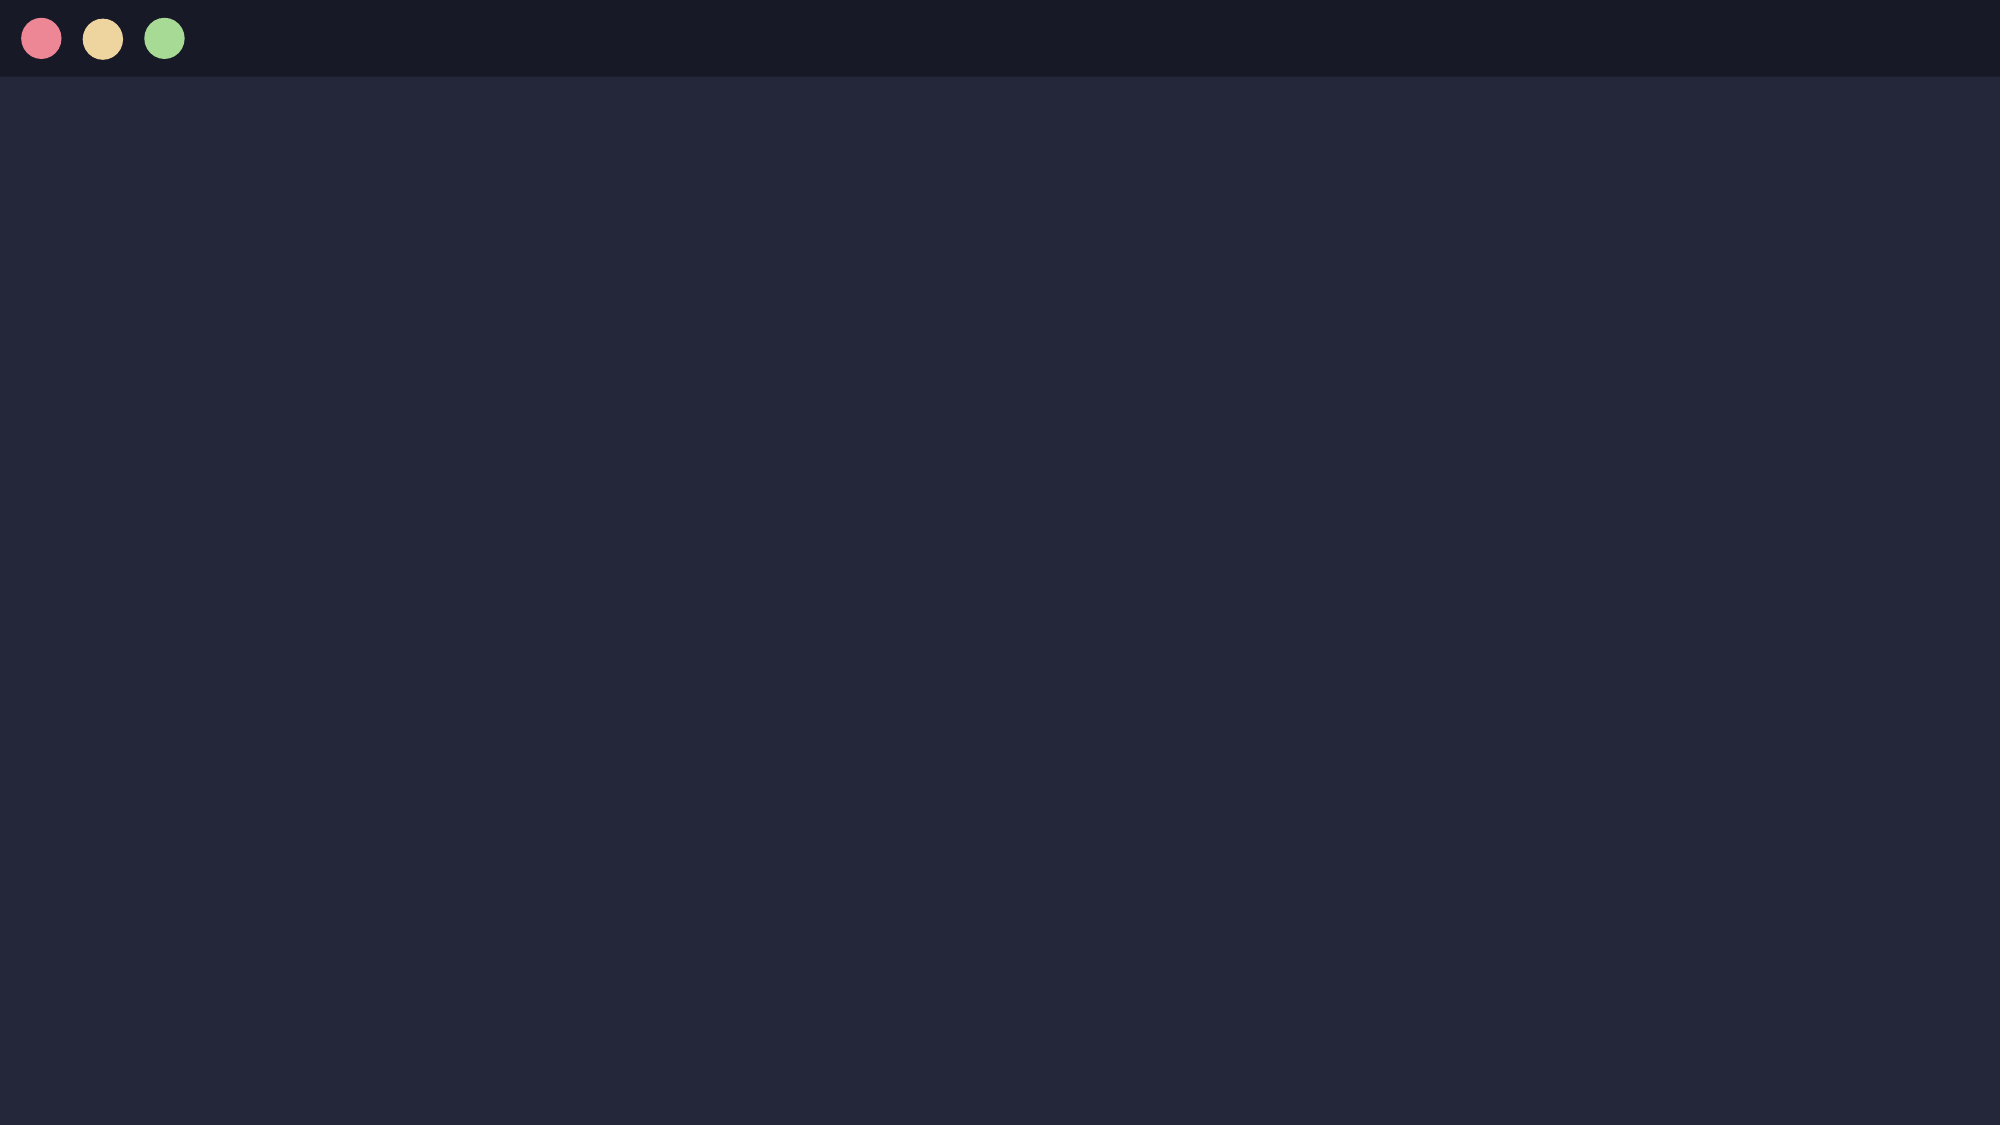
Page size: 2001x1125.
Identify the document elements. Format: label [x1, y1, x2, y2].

text_box [0, 0, 2000, 77]
